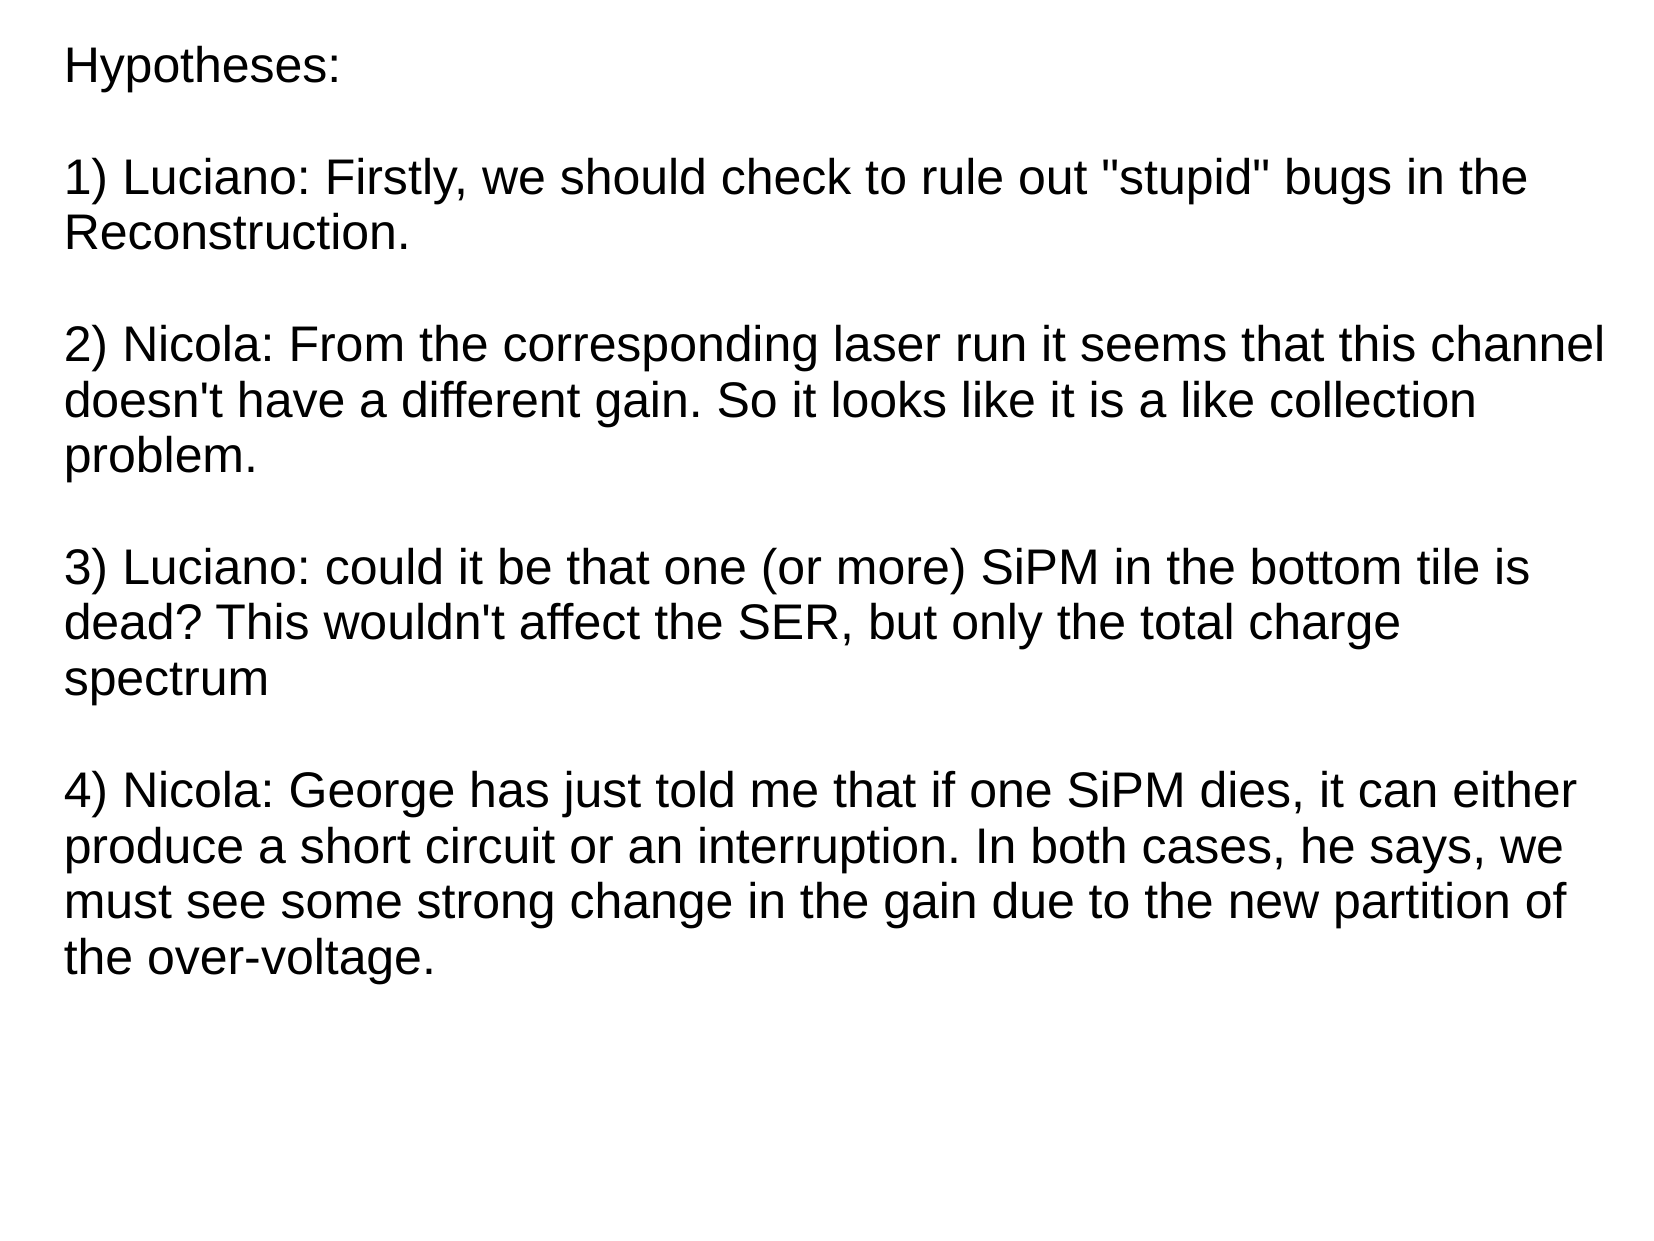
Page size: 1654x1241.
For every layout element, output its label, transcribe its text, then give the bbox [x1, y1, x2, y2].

text_box Hypotheses: 1) Luciano: Firstly, we should check to rule out "stupid" bugs in the Reconstruction. 2) Nicola: From the corresponding laser run it seems that this channel doesn't have a different gain. So it looks like it is a like collection problem. 3) Luciano: could it be that one (or more) SiPM in the bottom tile is dead? This wouldn't affect the SER, but only the total charge spectrum 4) Nicola: George has just told me that if one SiPM dies, it can either produce a short circuit or an interruption. In both cases, he says, we must see some strong change in the gain due to the new partition of the over-voltage. [49, 30, 1636, 1201]
